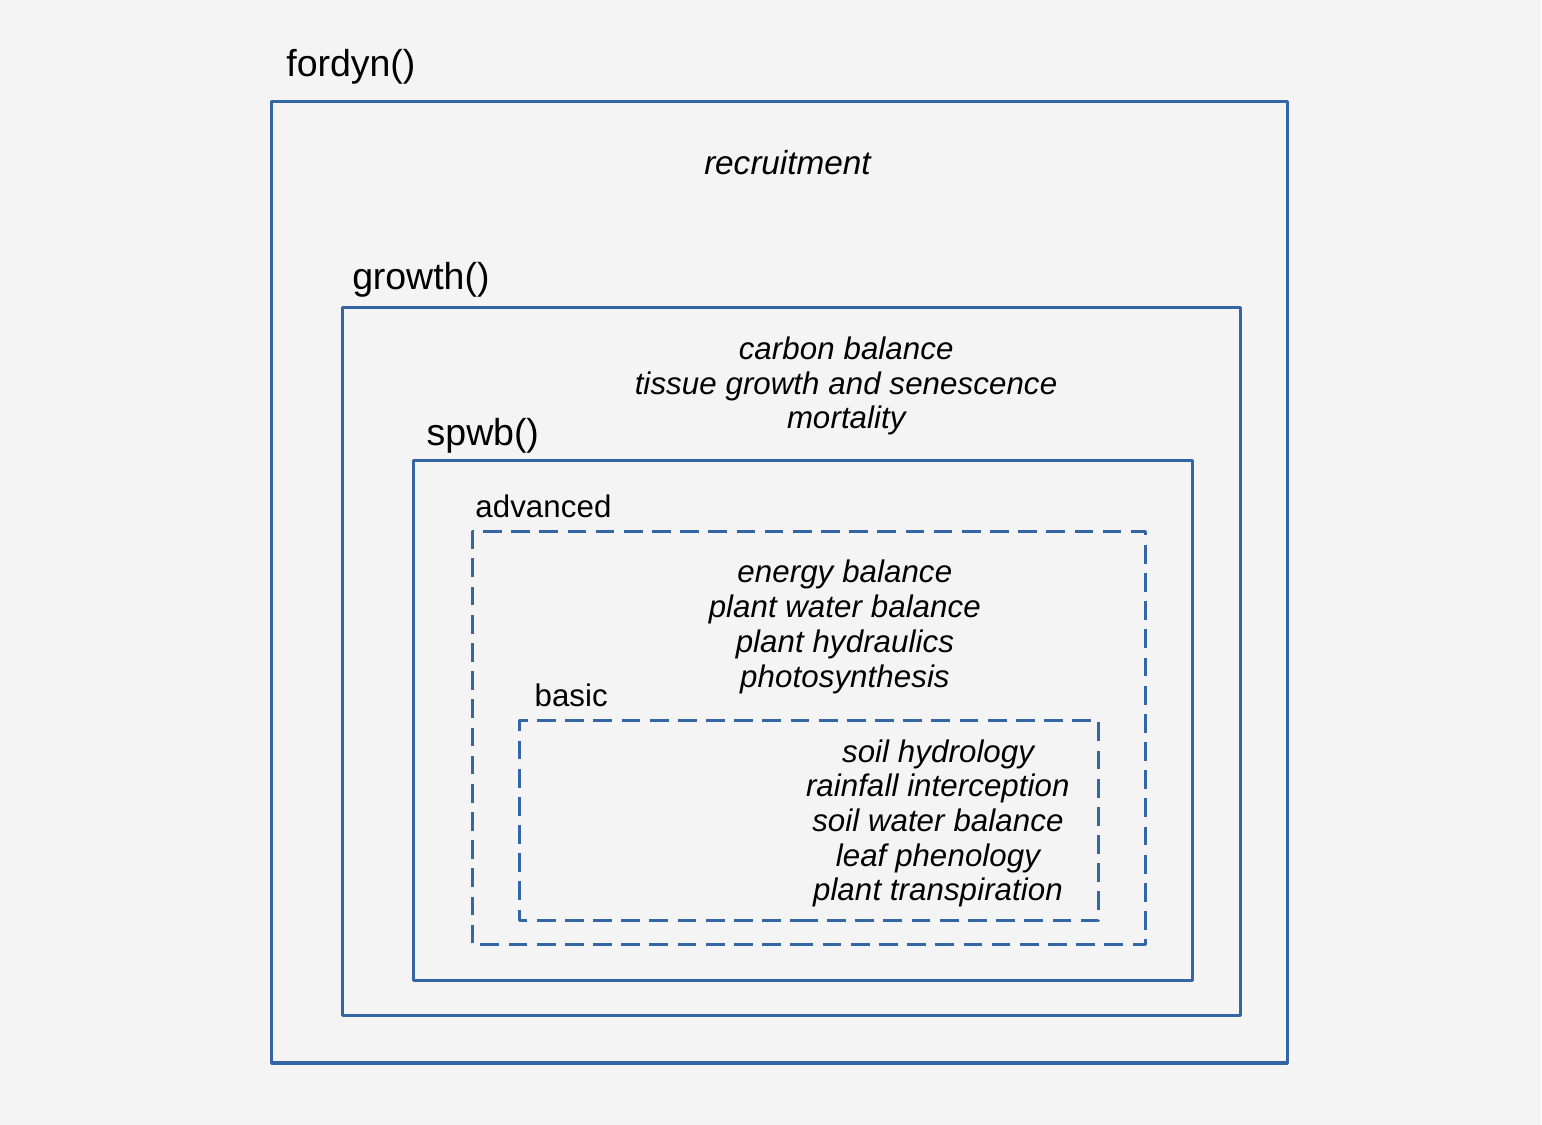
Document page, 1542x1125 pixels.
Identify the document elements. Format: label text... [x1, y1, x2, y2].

text_box spwb() [411, 403, 554, 461]
text_box fordyn() [271, 35, 431, 93]
text_box energy balance plant water balance plant hydraulics photosynthesis [694, 547, 997, 701]
text_box basic [519, 670, 686, 721]
text_box growth() [337, 248, 505, 305]
text_box recruitment [689, 137, 886, 189]
text_box advanced [460, 481, 627, 532]
text_box soil hydrology rainfall interception soil water balance leaf phenology plant transpiration [791, 726, 1086, 915]
text_box carbon balance tissue growth and senescence mortality [620, 323, 1073, 443]
